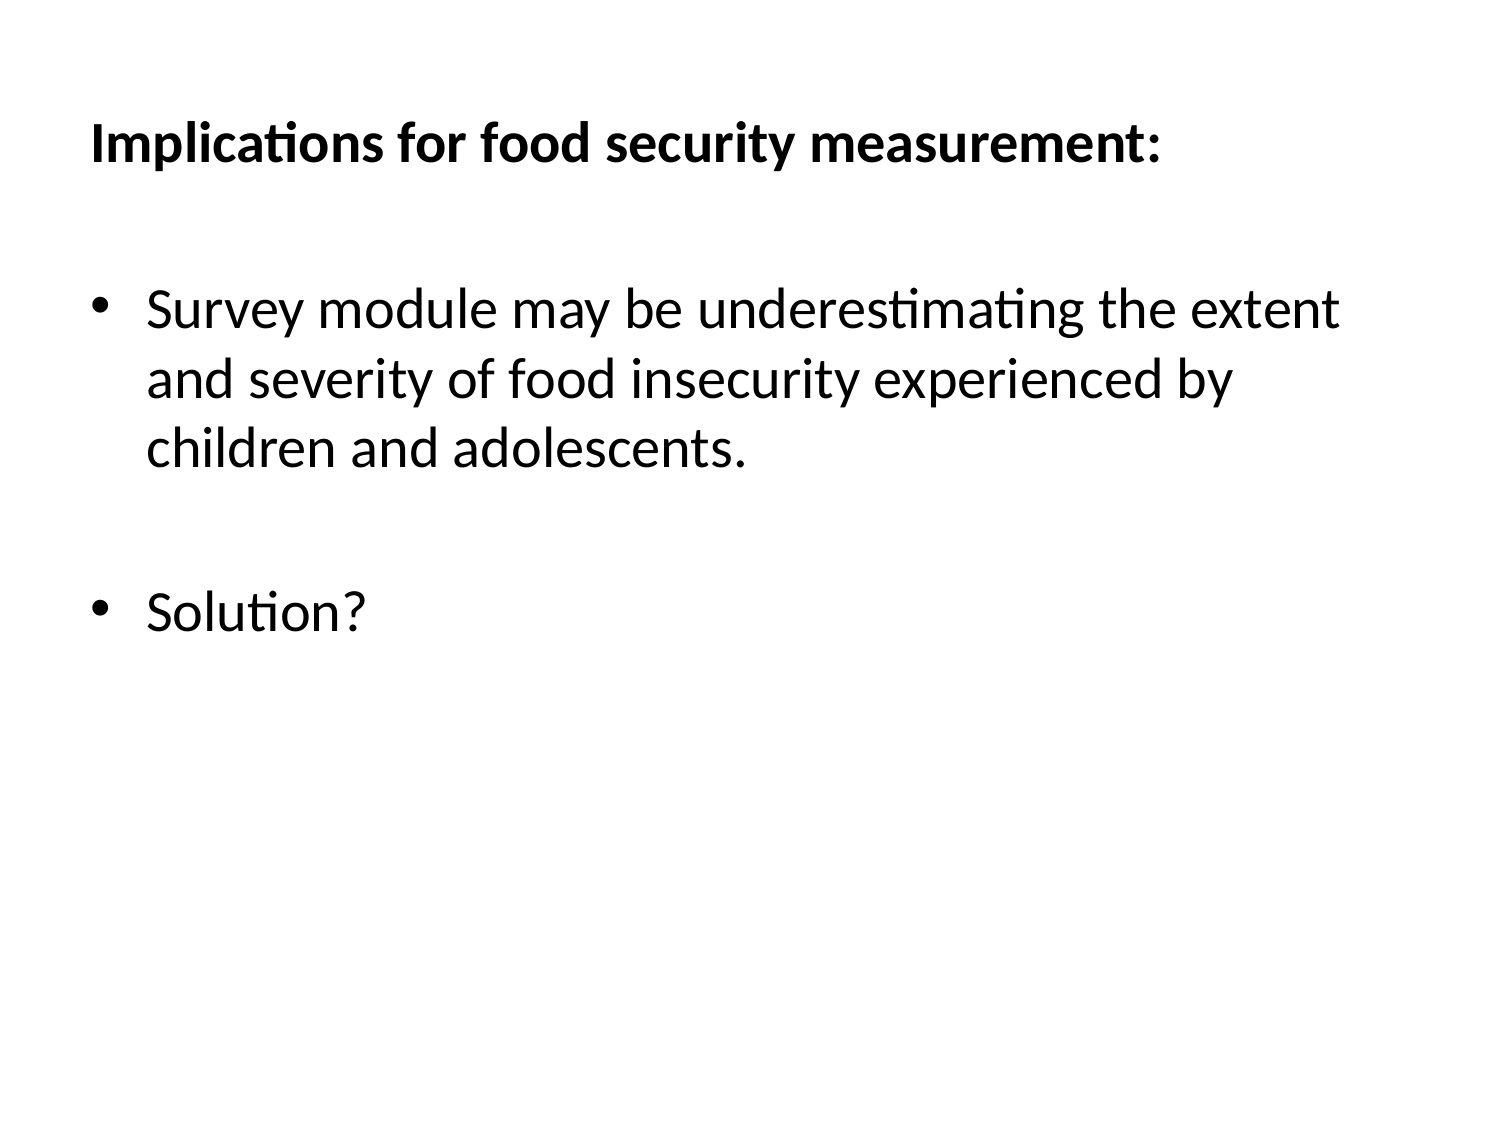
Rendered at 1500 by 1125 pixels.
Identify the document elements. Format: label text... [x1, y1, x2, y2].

title Implications for food security measurement: [75, 45, 1425, 233]
list Survey module may be underestimating the extent and severity of food insecurity experienced by children and adolescents. Solution? [75, 262, 1425, 1005]
